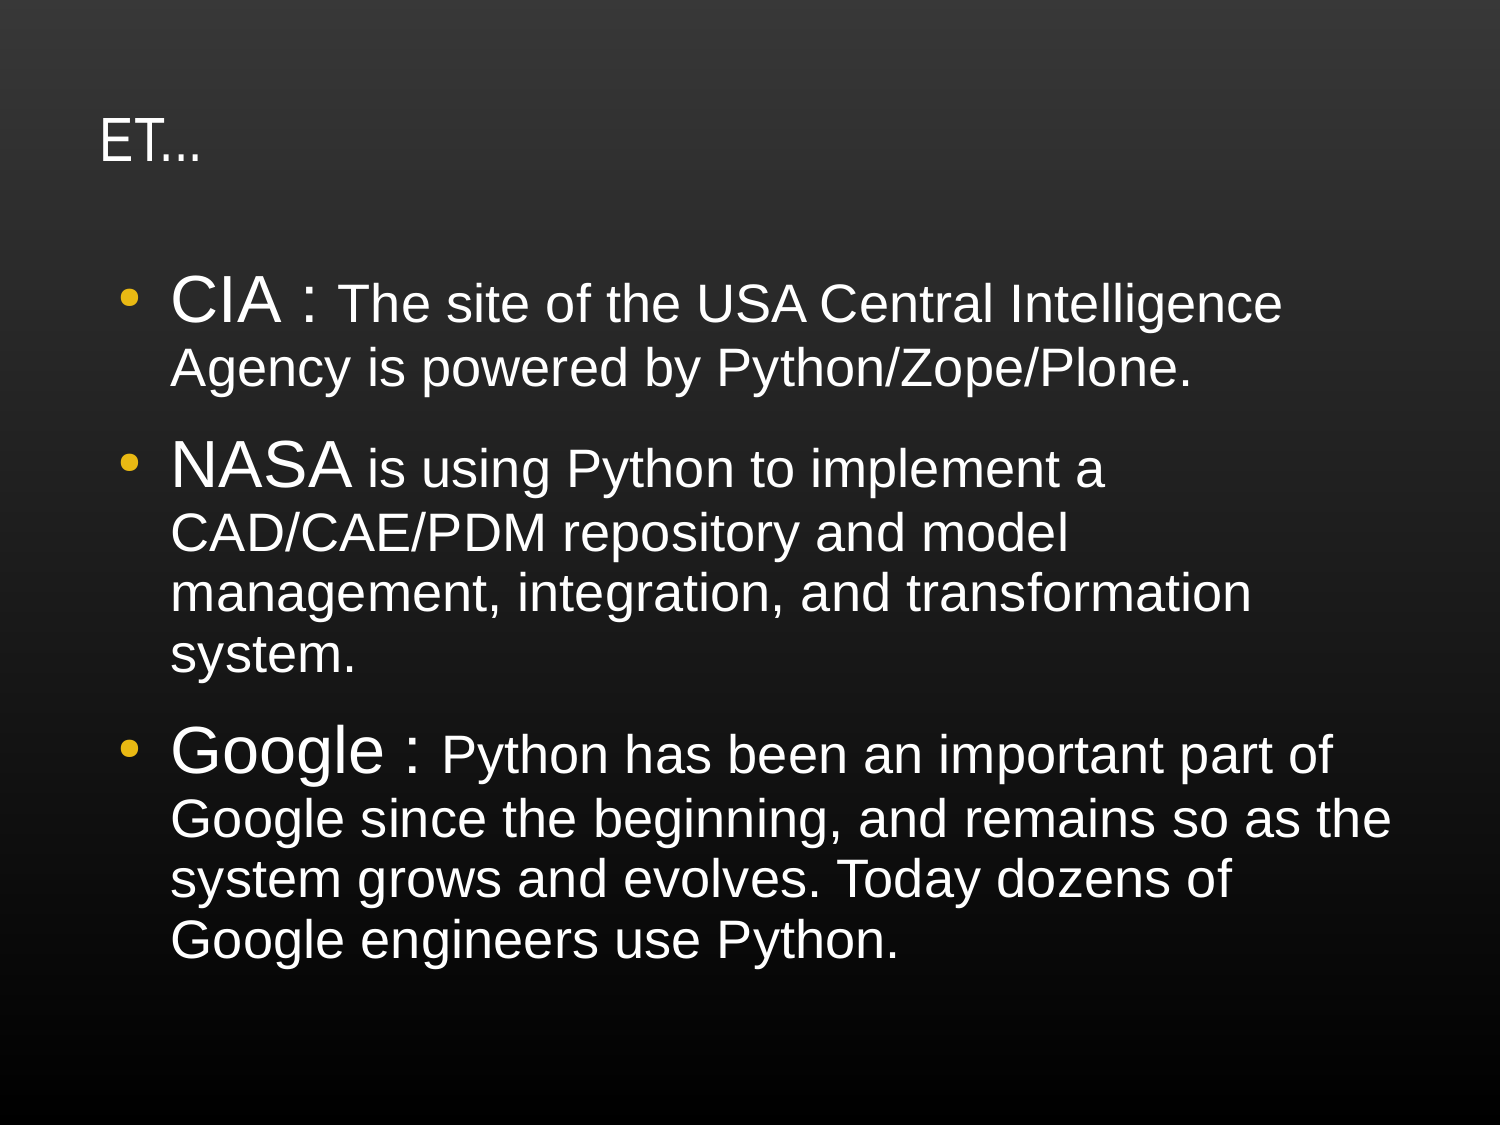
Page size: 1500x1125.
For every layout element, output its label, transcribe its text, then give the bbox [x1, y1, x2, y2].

list CIA : The site of the USA Central Intelligence Agency is powered by Python/Zope/Plone. NASA is using Python to implement a CAD/CAE/PDM repository and model management, integration, and transformation system. Google : Python has been an important part of Google since the beginning, and remains so as the system grows and evolves. Today dozens of Google engineers use Python. [99, 262, 1400, 1005]
title Et... [99, 45, 1400, 233]
